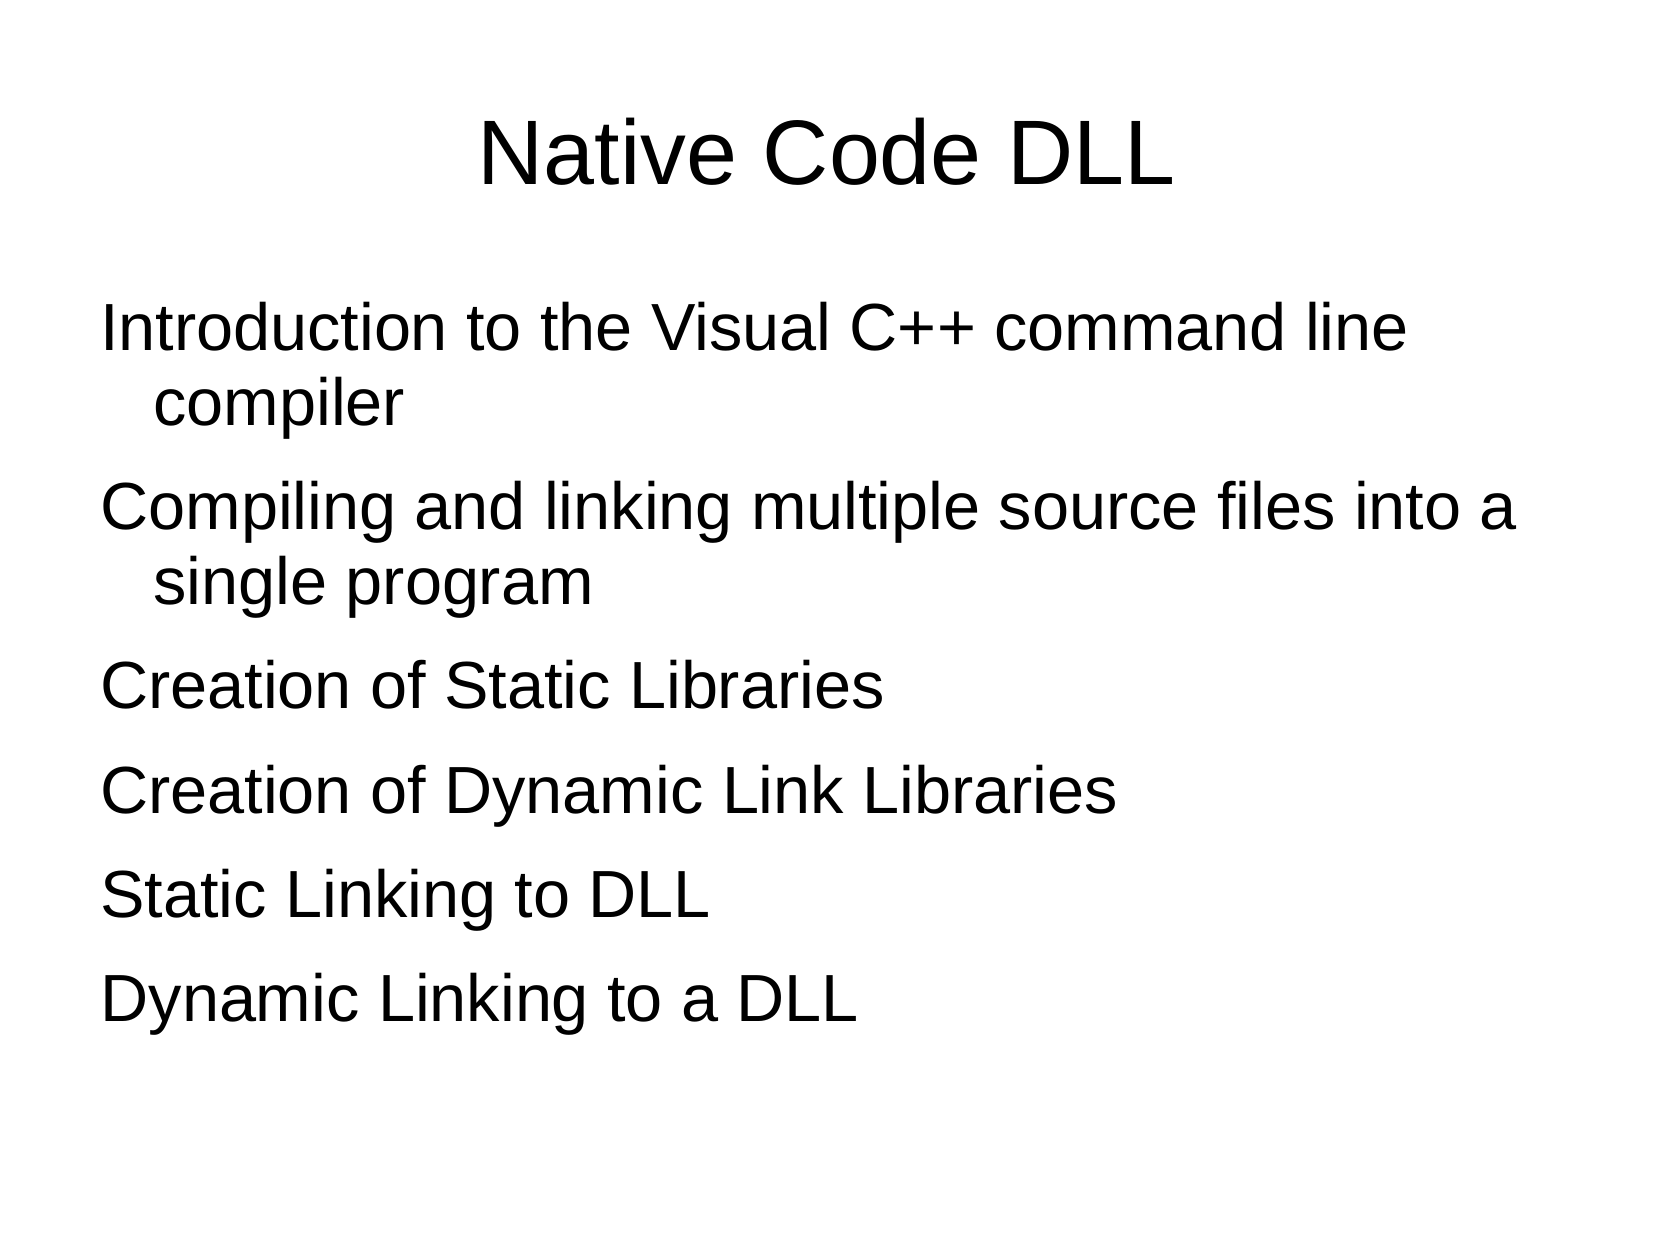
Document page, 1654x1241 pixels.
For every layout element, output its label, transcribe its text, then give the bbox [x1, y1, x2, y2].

list Introduction to the Visual C++ command line compiler Compiling and linking multiple source files into a single program Creation of Static Libraries Creation of Dynamic Link Libraries Static Linking to DLL Dynamic Linking to a DLL [82, 290, 1571, 1094]
title Native Code DLL [82, 56, 1571, 250]
